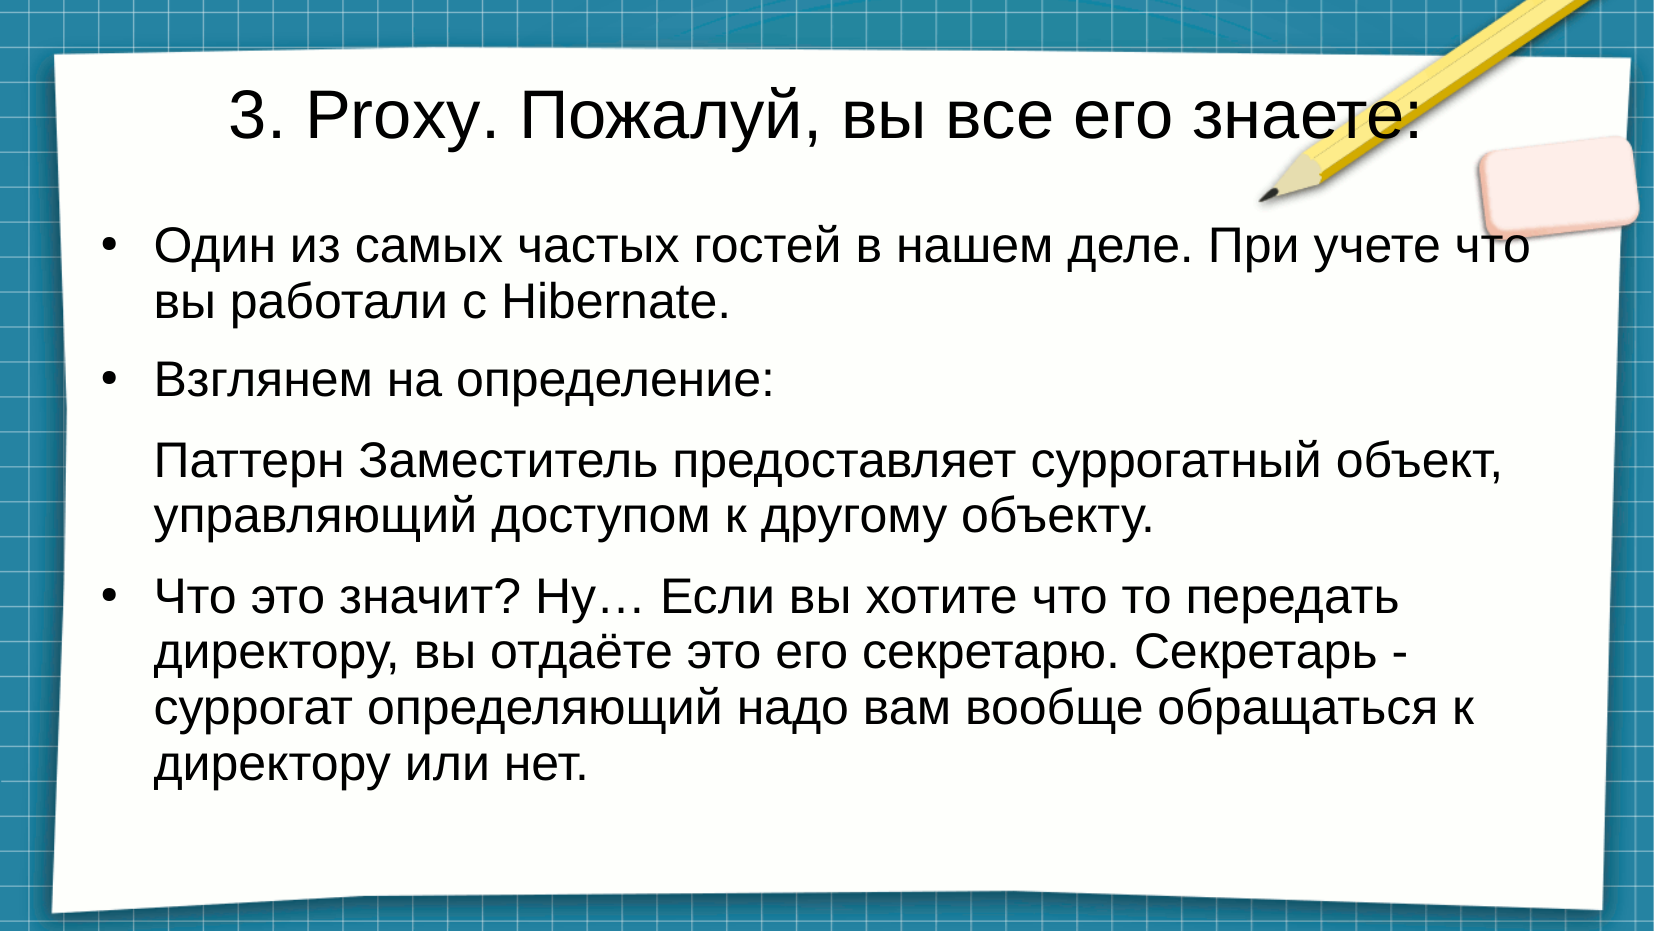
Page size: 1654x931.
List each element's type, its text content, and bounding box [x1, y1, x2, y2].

title 3. Proxy. Пожалуй, вы все его знаете: [82, 37, 1571, 193]
picture [0, 0, 1654, 931]
list Один из самых частых гостей в нашем деле. При учете что вы работали с Hibernate. Взглянем на определение: Паттерн Заместитель предоставляет суррогатный объект, управляющий доступом к другому объекту. Что это значит? Ну… Если вы хотите что то передать директору, вы отдаёте это его секретарю. Секретарь - суррогат определяющий надо вам вообще обращаться к директору или нет. [82, 217, 1571, 827]
